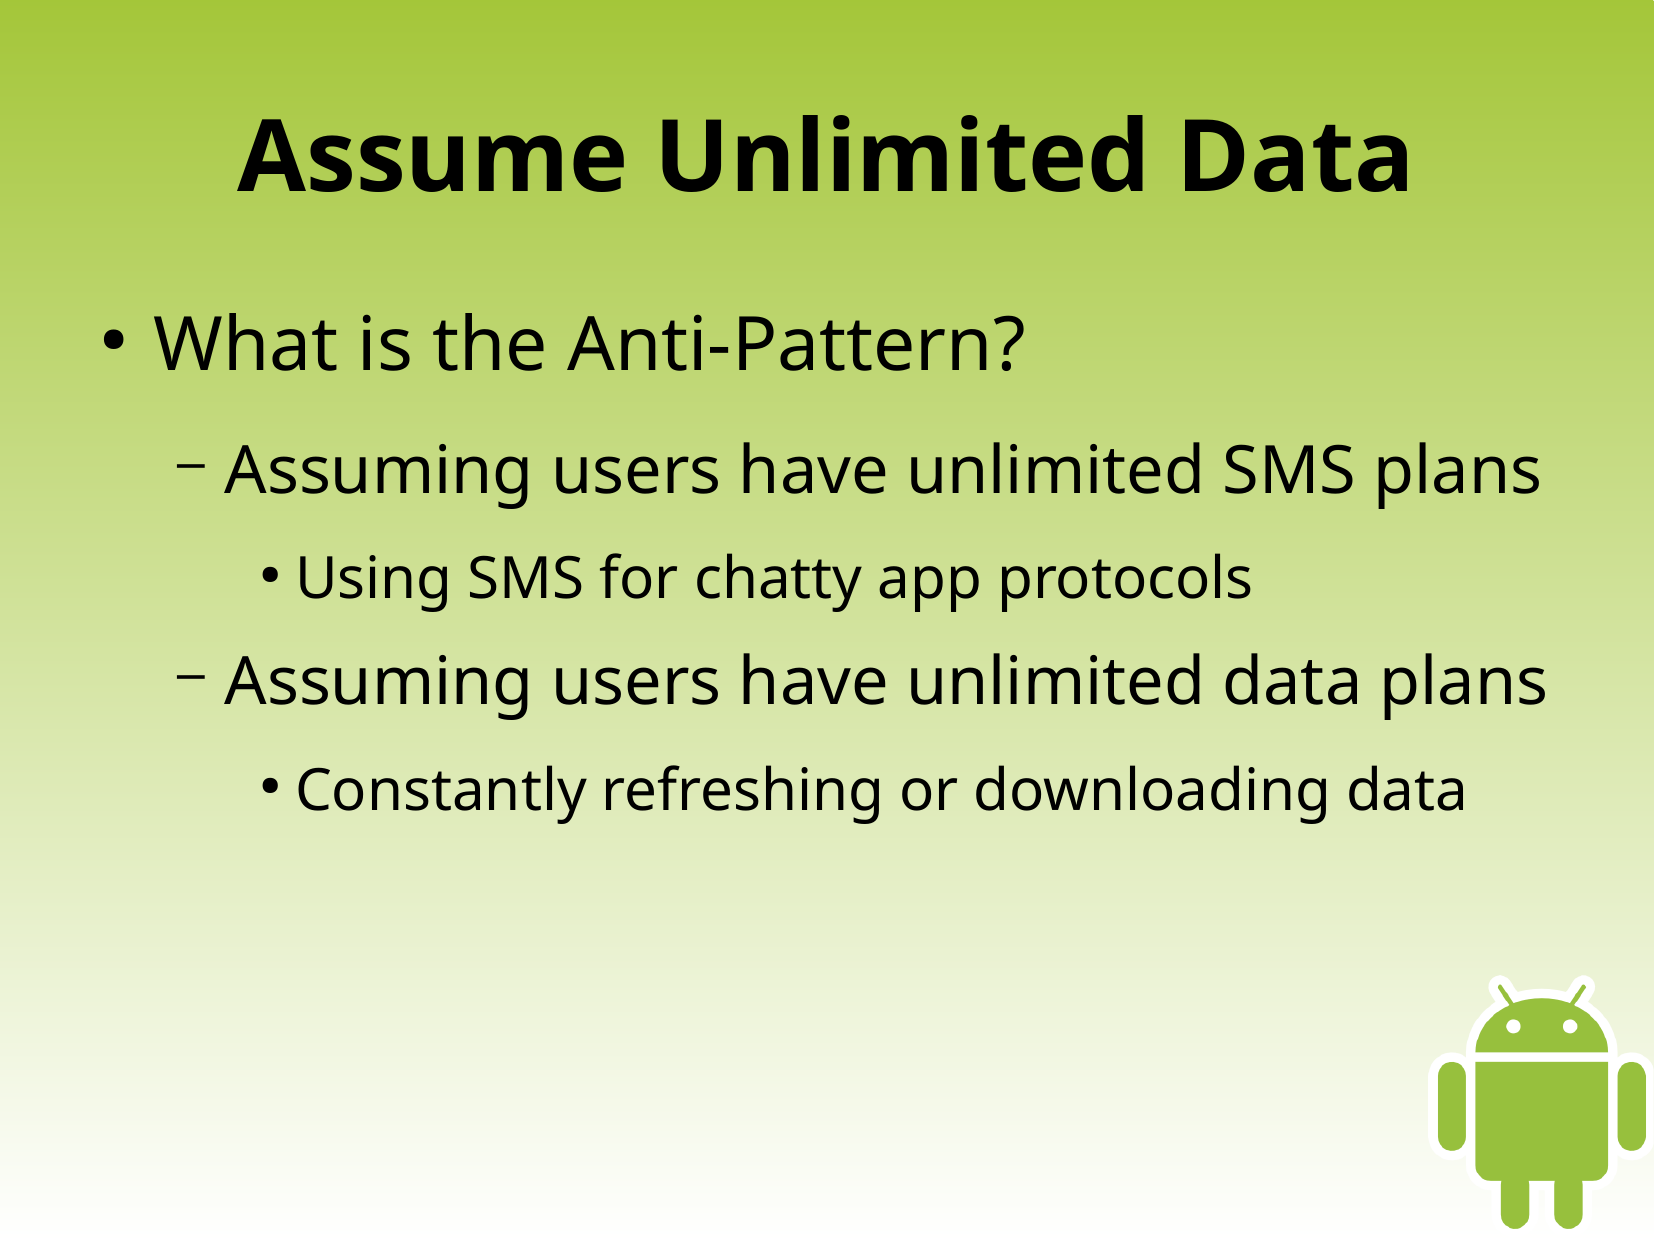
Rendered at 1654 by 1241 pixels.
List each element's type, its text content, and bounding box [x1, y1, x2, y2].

list What is the Anti-Pattern? Assuming users have unlimited SMS plans Using SMS for chatty app protocols Assuming users have unlimited data plans Constantly refreshing or downloading data [82, 290, 1571, 1094]
title Assume Unlimited Data [82, 56, 1571, 250]
picture [1428, 975, 1654, 1238]
